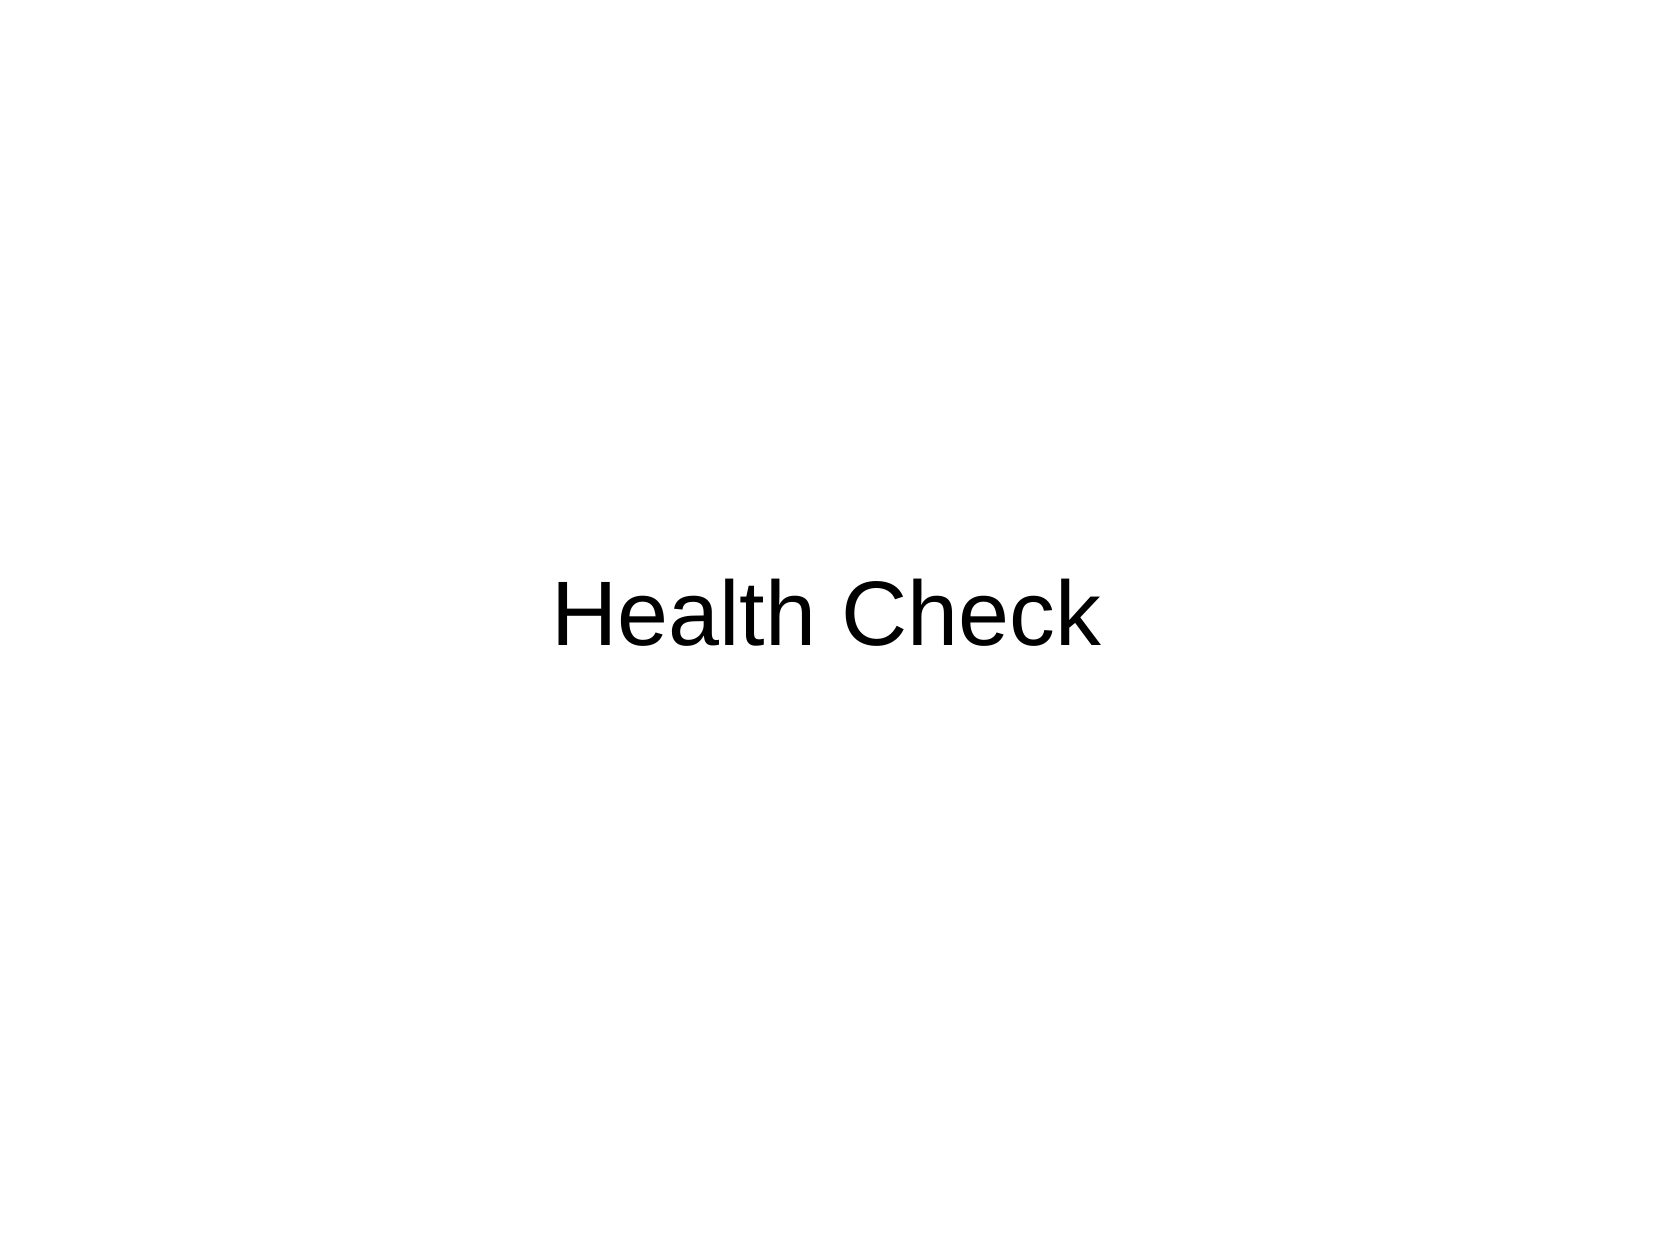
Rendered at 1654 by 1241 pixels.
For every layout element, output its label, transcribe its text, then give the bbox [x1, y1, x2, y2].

title Health Check [82, 510, 1571, 718]
